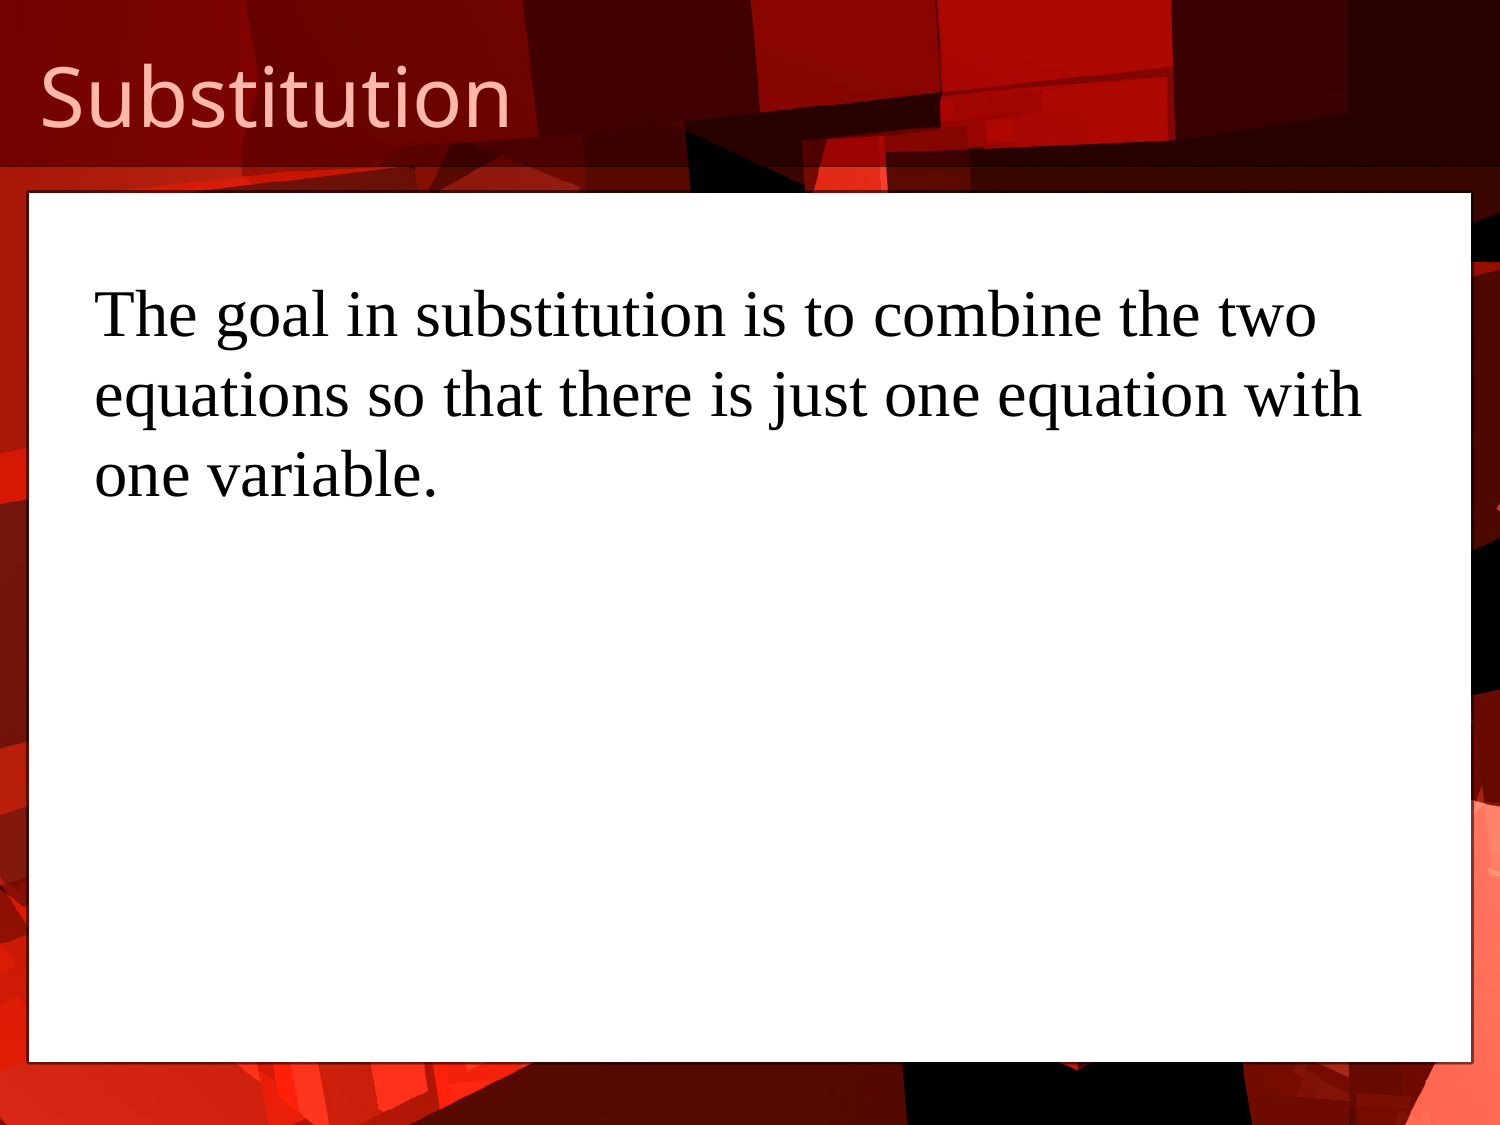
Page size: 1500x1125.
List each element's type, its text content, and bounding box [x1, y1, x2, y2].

title Substitution [24, 36, 1326, 152]
picture [0, 0, 1500, 1125]
text_box The goal in substitution is to combine the two equations so that there is just one equation with one variable. [79, 262, 1398, 518]
